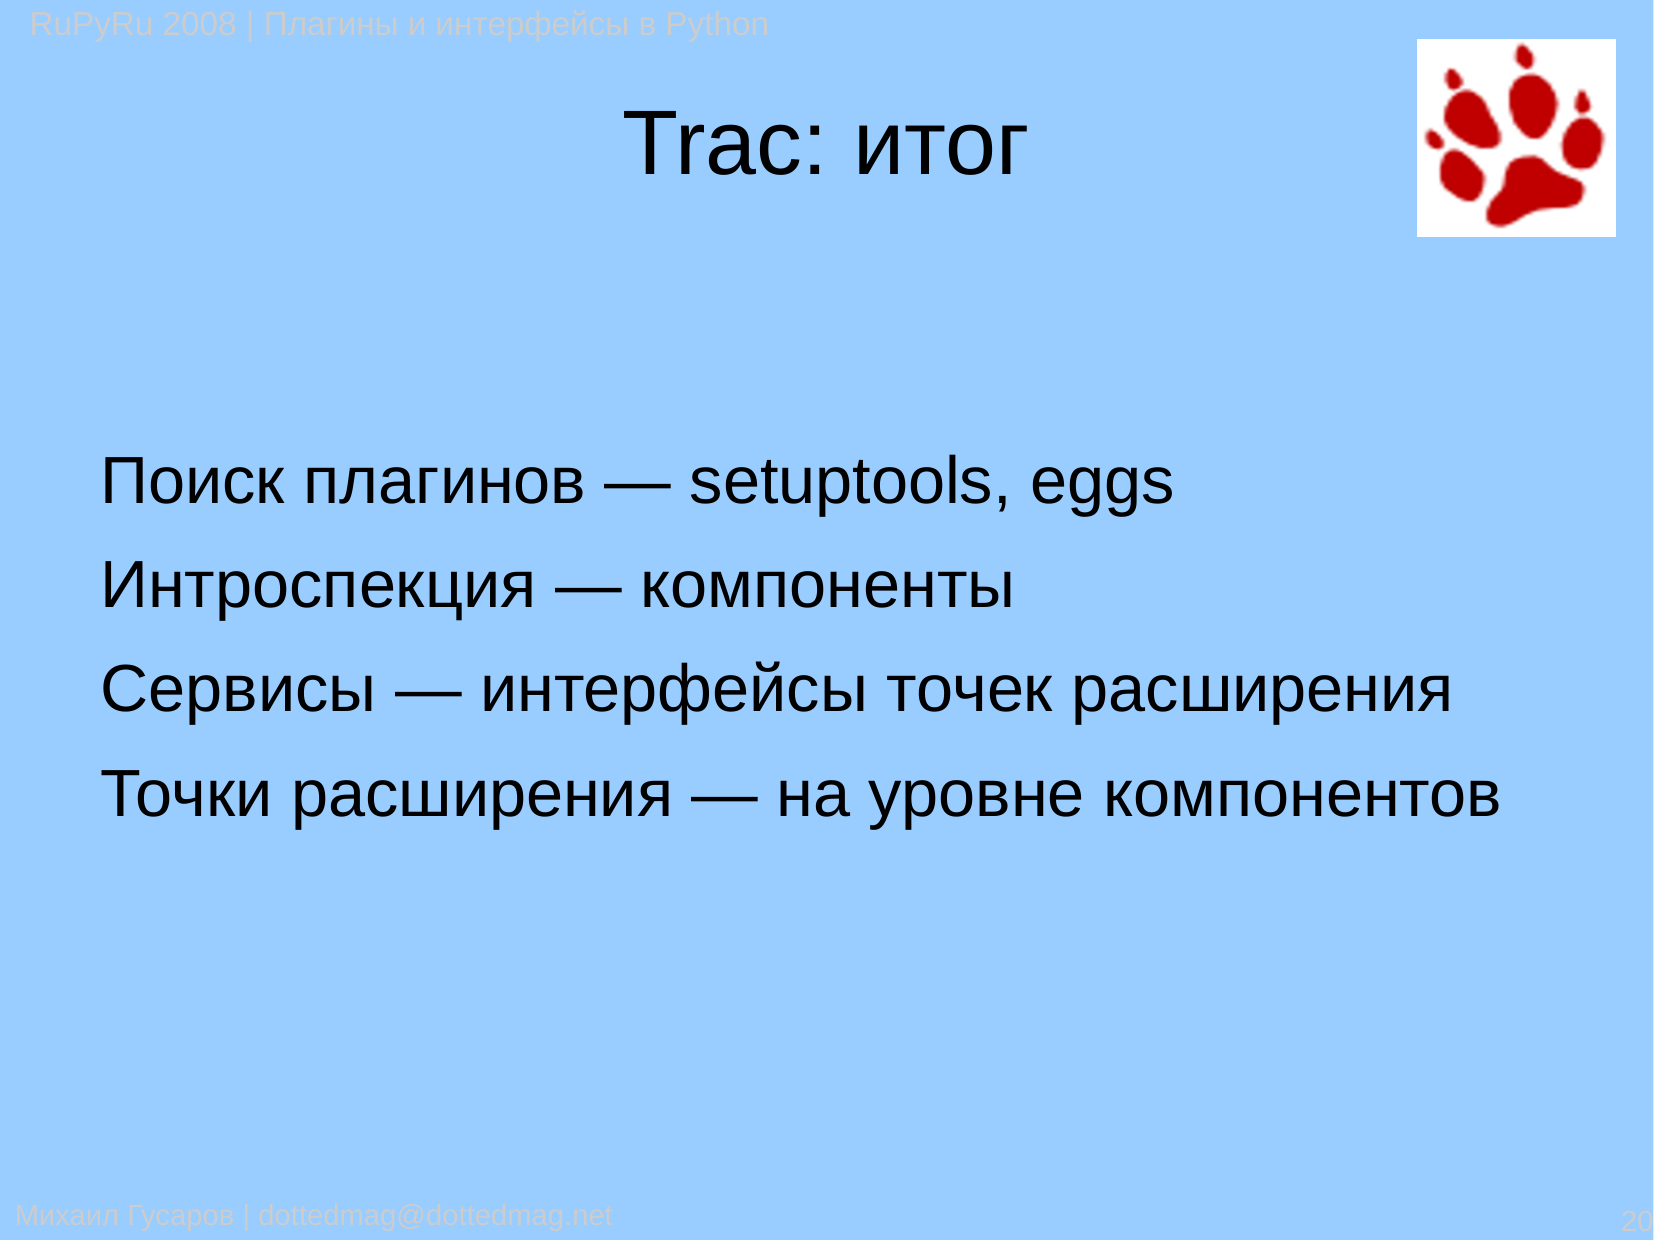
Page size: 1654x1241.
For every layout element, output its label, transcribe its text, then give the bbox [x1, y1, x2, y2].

picture [1417, 39, 1616, 237]
list Поиск плагинов — setuptools, eggs Интроспекция — компоненты Сервисы — интерфейсы точек расширения Точки расширения — на уровне компонентов [82, 442, 1571, 1109]
title Trac: итог [82, 49, 1417, 237]
